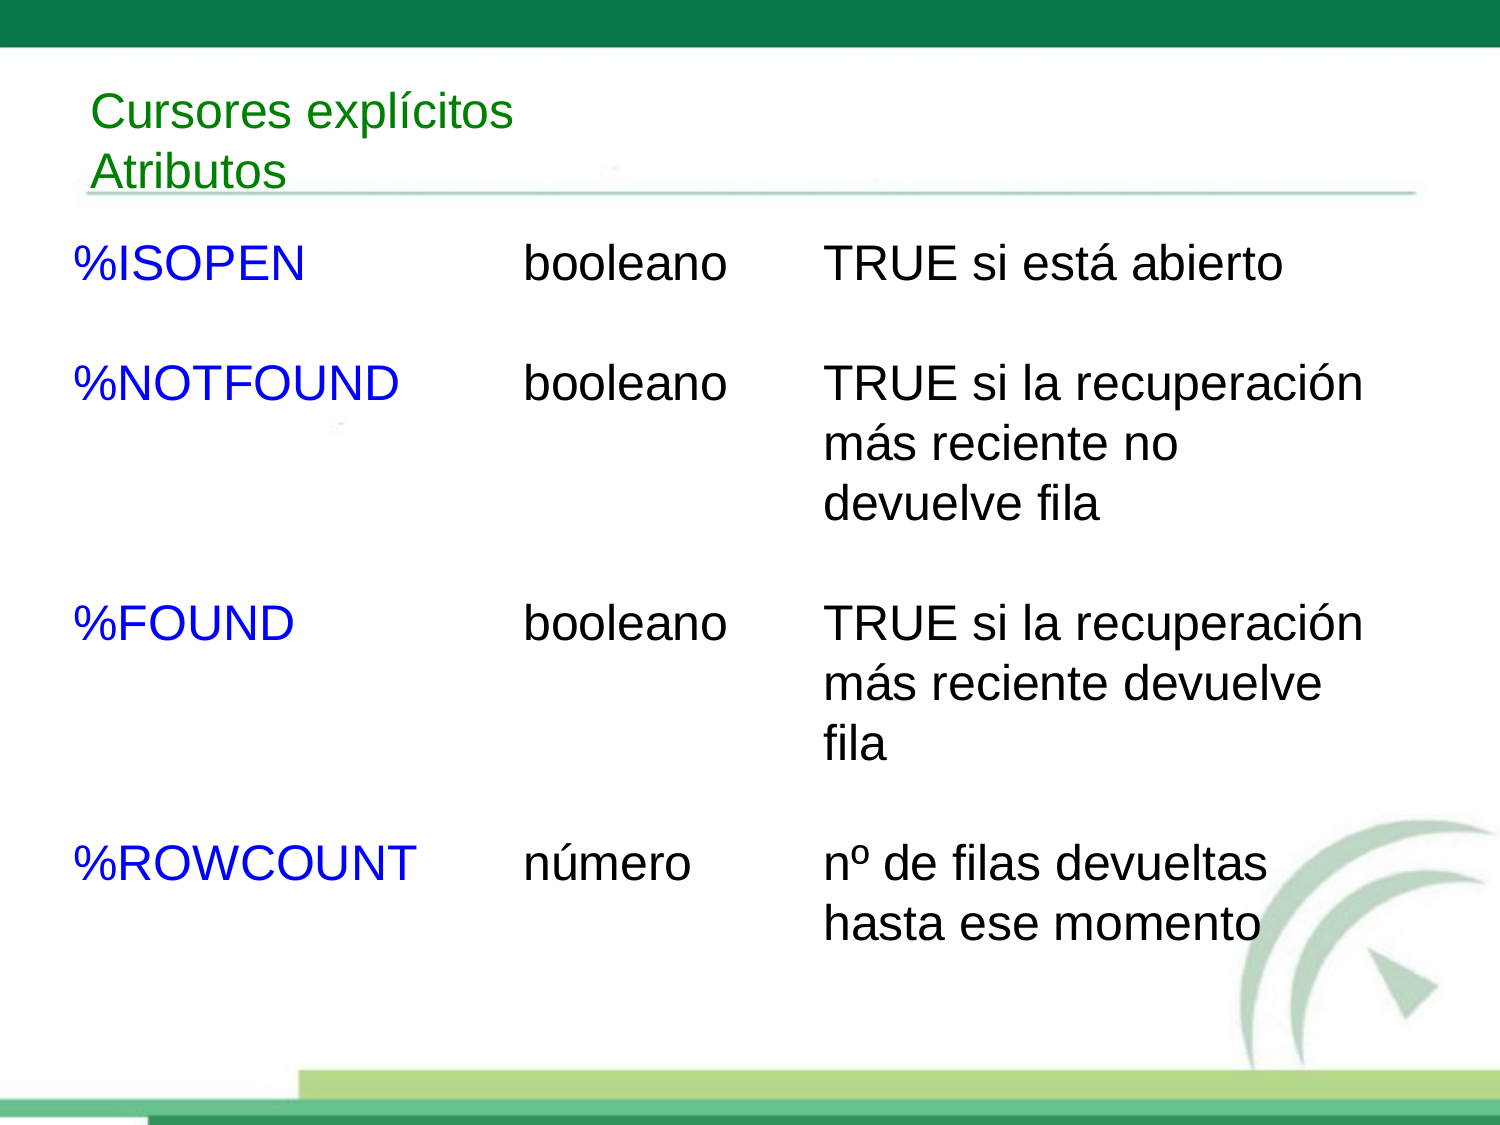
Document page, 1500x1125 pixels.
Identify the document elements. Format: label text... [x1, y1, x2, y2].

text_box %ISOPEN booleano TRUE si está abierto %NOTFOUND booleano TRUE si la recuperación más reciente no devuelve fila %FOUND booleano TRUE si la recuperación más reciente devuelve fila %ROWCOUNT número nº de filas devueltas hasta ese momento [58, 222, 1441, 1019]
title Cursores explícitos Atributos [75, 45, 1426, 222]
picture [0, 0, 1500, 1125]
